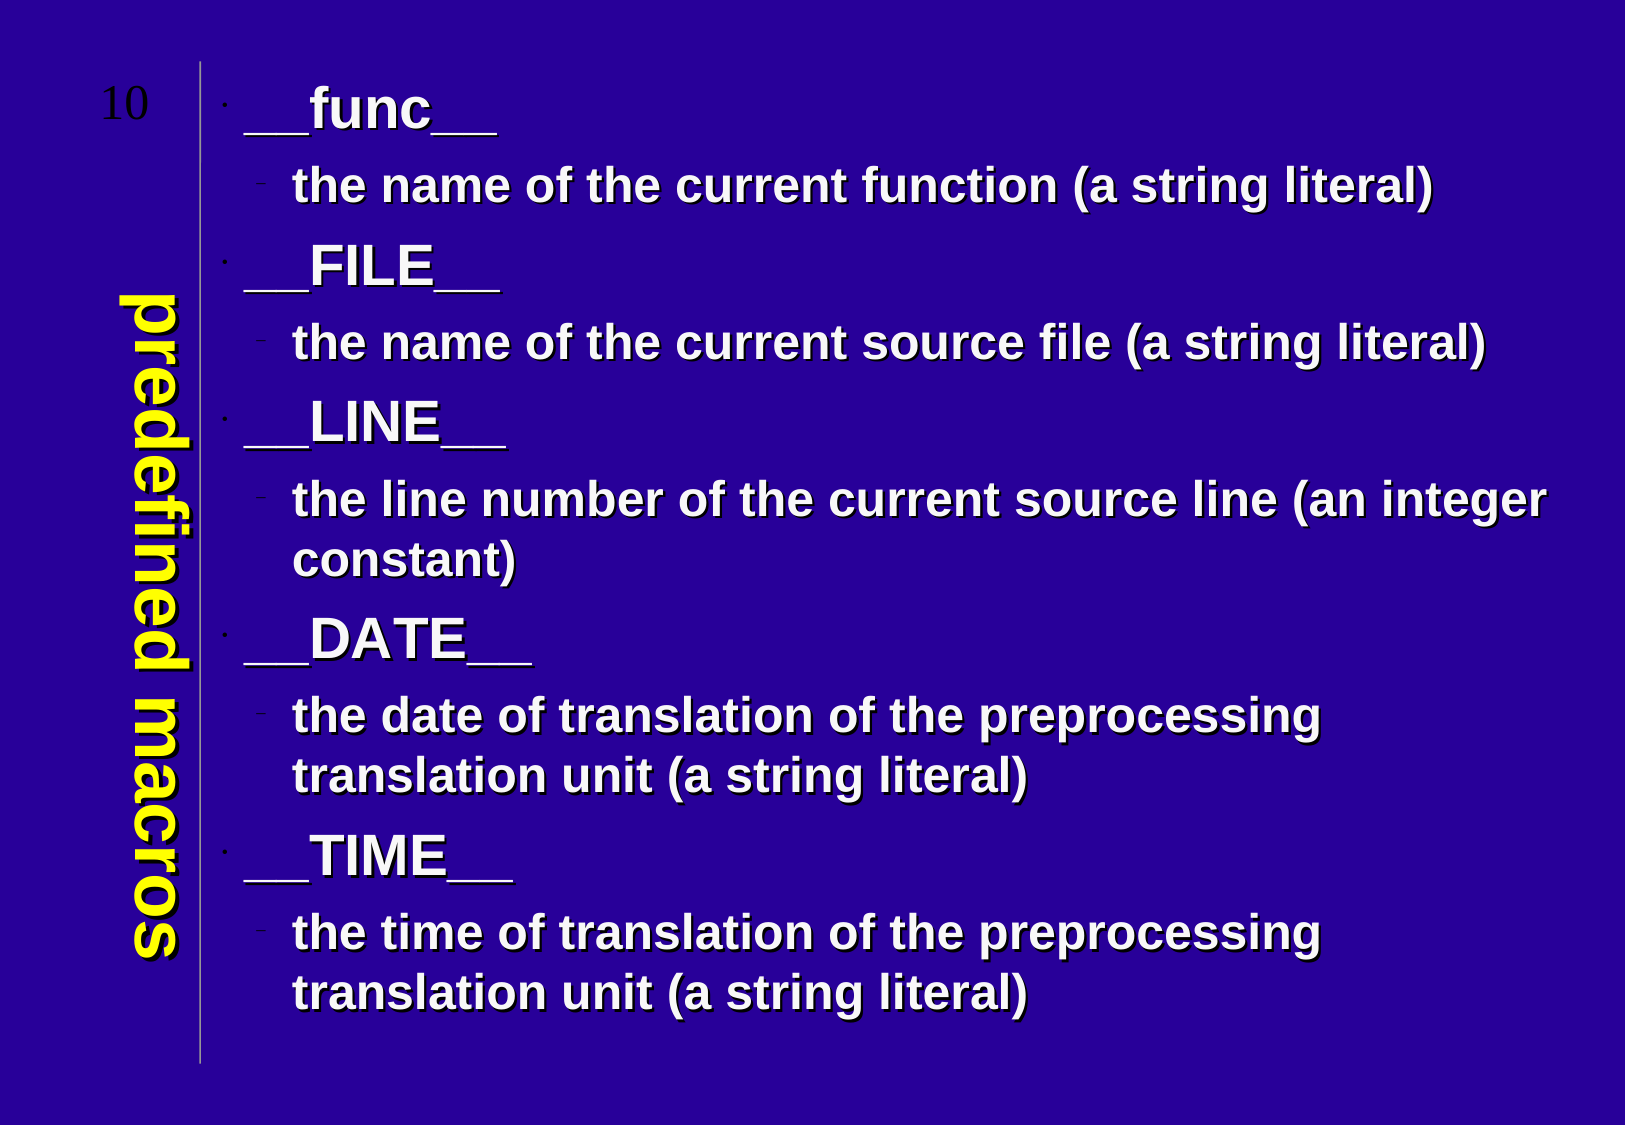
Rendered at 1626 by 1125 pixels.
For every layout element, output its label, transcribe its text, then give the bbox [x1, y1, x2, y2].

title predefined macros [70, 153, 206, 1099]
list __func__ the name of the current function (a string literal) __FILE__ the name of the current source file (a string literal) __LINE__ the line number of the current source line (an integer constant) __DATE__ the date of translation of the preprocessing translation unit (a string literal) __TIME__ the time of translation of the preprocessing translation unit (a string literal) [206, 62, 1587, 1101]
